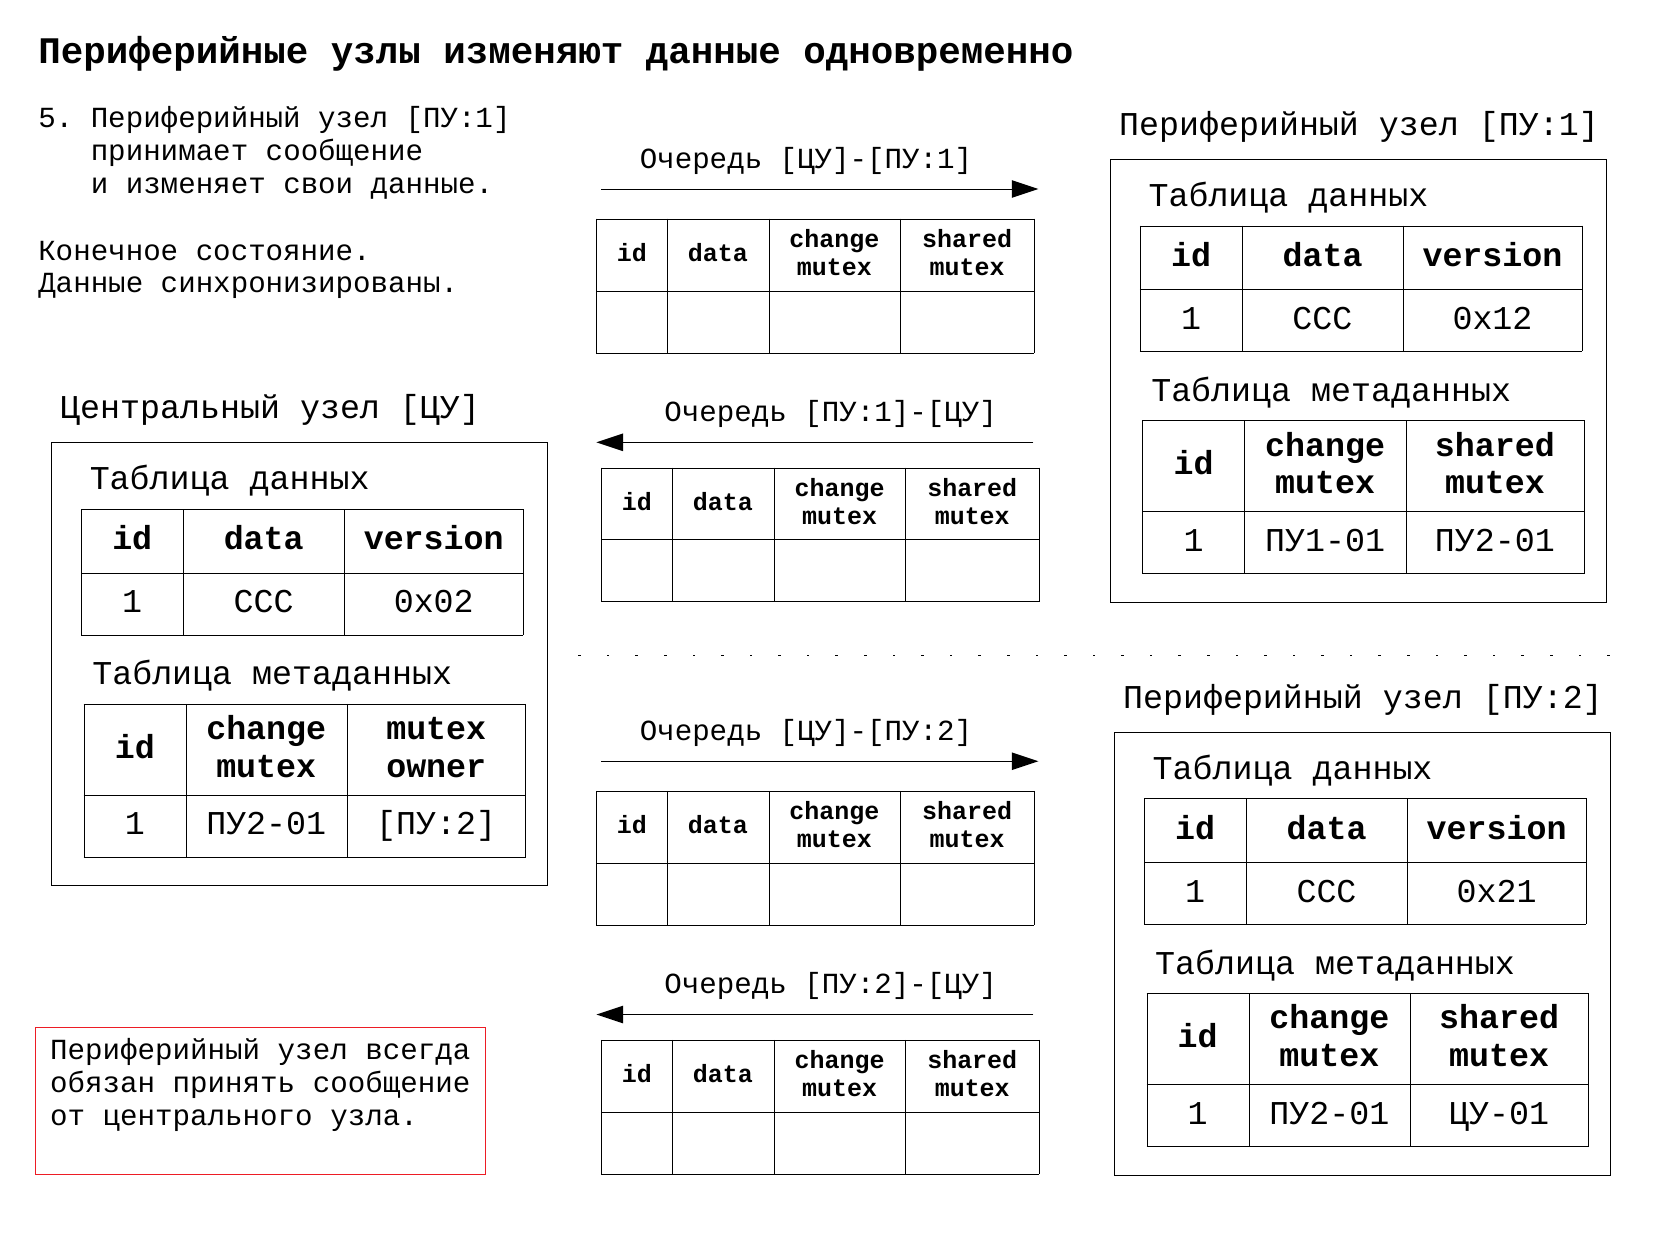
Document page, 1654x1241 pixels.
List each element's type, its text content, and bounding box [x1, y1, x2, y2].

text_box Таблица данных [1137, 744, 1448, 797]
table_cell [602, 1113, 672, 1174]
table_cell [602, 540, 672, 601]
table_cell ПУ2-01 [187, 796, 347, 857]
table_cell [906, 1113, 1039, 1174]
table_cell [597, 292, 667, 353]
text_box Периферийный узел [ПУ:1] [1104, 100, 1614, 153]
table_header id [597, 220, 667, 291]
table_cell 0x12 [1404, 290, 1582, 351]
table_header version [1408, 799, 1586, 862]
table_header change mutex [1245, 421, 1406, 511]
table_cell 1 [1148, 1085, 1249, 1146]
table_cell [906, 540, 1039, 601]
text_box Таблица метаданных [1140, 938, 1531, 992]
table_header id [602, 469, 672, 539]
table_cell 1 [82, 574, 183, 635]
table_cell 1 [1141, 290, 1242, 351]
table_header change mutex [775, 469, 905, 539]
table_header data [1243, 227, 1403, 289]
text_box Периферийный узел [ПУ:2] [1108, 673, 1619, 726]
table_cell CCC [184, 574, 344, 635]
table_cell 1 [85, 796, 186, 857]
table_header change mutex [775, 1041, 905, 1112]
table_cell CCC [1247, 863, 1407, 924]
table_cell [673, 540, 774, 601]
table_header id [1145, 799, 1246, 862]
table_header data [184, 510, 344, 573]
text_box 5. Периферийный узел [ПУ:1] принимает сообщение и изменяет свои данные. Конечное состояние. Данные синхронизированы. [23, 96, 526, 310]
text_box [51, 442, 548, 886]
table_cell ПУ1-01 [1245, 512, 1406, 573]
text_box Таблица метаданных [77, 649, 468, 703]
text_box Таблица метаданных [1136, 366, 1527, 419]
text_box Очередь [ЦУ]-[ПУ:2] [624, 708, 992, 762]
text_box Очередь [ПУ:1]-[ЦУ] [649, 389, 1016, 442]
text_box [1114, 732, 1611, 1176]
table_header data [668, 220, 769, 291]
text_box [1110, 159, 1607, 603]
table_header data [668, 792, 769, 863]
table_header shared mutex [901, 220, 1034, 291]
table_header id [602, 1041, 672, 1112]
table_header id [1148, 994, 1249, 1084]
table_cell [901, 292, 1034, 353]
text_box Периферийные узлы изменяют данные одновременно [23, 25, 1089, 83]
table_cell [770, 292, 900, 353]
table_header shared mutex [1411, 994, 1588, 1084]
table_header shared mutex [901, 792, 1034, 863]
table_cell [770, 864, 900, 925]
table_header change mutex [770, 792, 900, 863]
table_cell CCC [1243, 290, 1403, 351]
table_cell 1 [1143, 512, 1244, 573]
table_cell [668, 864, 769, 925]
table_cell [668, 292, 769, 353]
table_cell 0x21 [1408, 863, 1586, 924]
table_cell 1 [1145, 863, 1246, 924]
table_header id [597, 792, 667, 863]
table_header shared mutex [906, 469, 1039, 539]
table_header data [1247, 799, 1407, 862]
text_box Таблица данных [1133, 171, 1444, 224]
table_header shared mutex [906, 1041, 1039, 1112]
table_header data [673, 469, 774, 539]
table_header id [1143, 421, 1244, 511]
table_cell [775, 1113, 905, 1174]
text_box Очередь [ПУ:2]-[ЦУ] [649, 962, 1016, 1014]
table_cell ПУ2-01 [1250, 1085, 1410, 1146]
table_header change mutex [1250, 994, 1410, 1084]
table_cell 0x02 [345, 574, 523, 635]
table_header id [85, 705, 186, 795]
table_cell ПУ2-01 [1407, 512, 1584, 573]
text_box Очередь [ЦУ]-[ПУ:1] [624, 136, 992, 189]
table_header version [1404, 227, 1582, 289]
table_header id [82, 510, 183, 573]
text_box Периферийный узел всегда обязан принять сообщение от центрального узла. [35, 1027, 486, 1175]
table_cell ЦУ-01 [1411, 1085, 1588, 1146]
text_box Таблица данных [75, 454, 385, 508]
table_cell [673, 1113, 774, 1174]
table_header version [345, 510, 523, 573]
table_header shared mutex [1407, 421, 1584, 511]
table_header mutex owner [348, 705, 525, 795]
table_header change mutex [187, 705, 347, 795]
text_box Центральный узел [ЦУ] [45, 383, 556, 437]
table_cell [901, 864, 1034, 925]
table_cell [775, 540, 905, 601]
table_cell [ПУ:2] [348, 796, 525, 857]
table_cell [597, 864, 667, 925]
table_header id [1141, 227, 1242, 289]
table_header change mutex [770, 220, 900, 291]
table_header data [673, 1041, 774, 1112]
